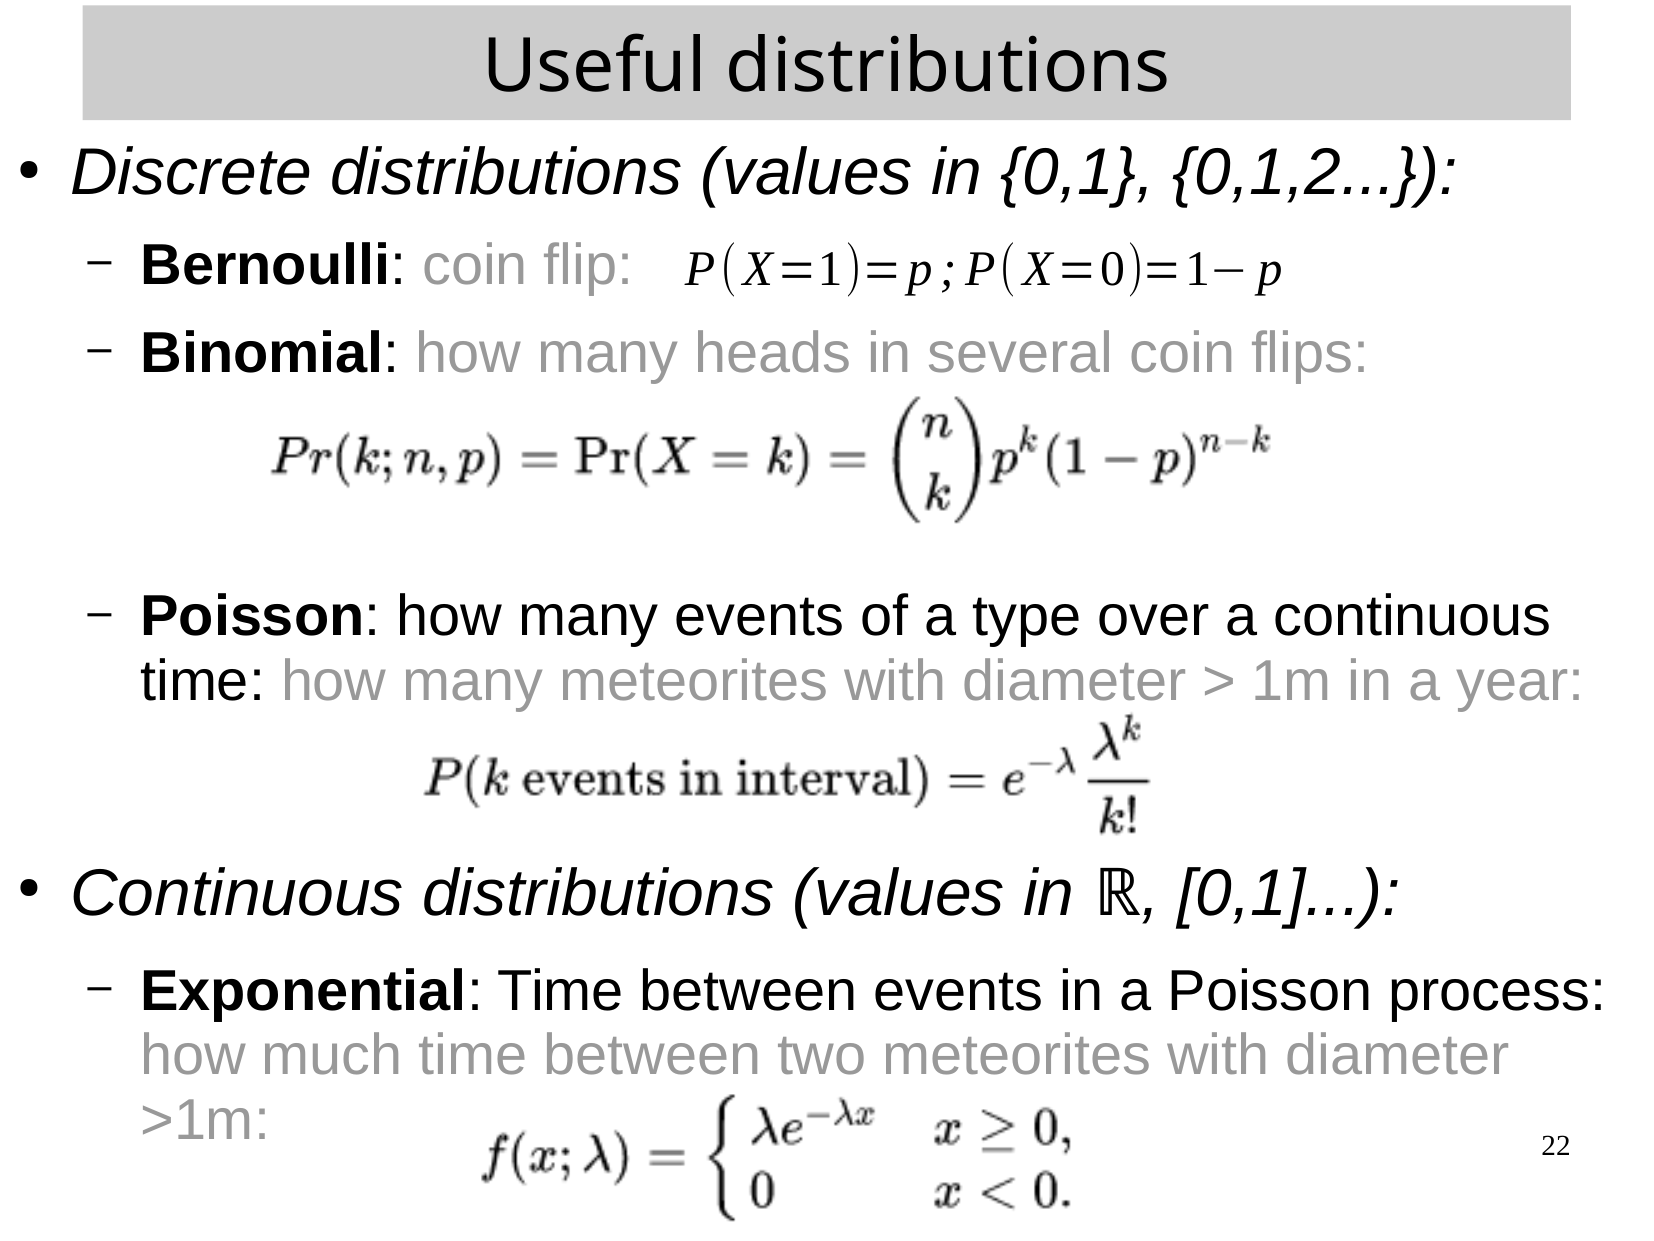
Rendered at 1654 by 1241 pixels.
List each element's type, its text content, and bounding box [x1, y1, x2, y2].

picture [270, 390, 1276, 531]
picture [423, 708, 1156, 841]
picture [480, 1088, 1083, 1229]
title Useful distributions [82, 5, 1571, 121]
chart [675, 240, 1289, 300]
list Discrete distributions (values in {0,1}, {0,1,2...}): Bernoulli: coin flip: Binomial: how many heads in several coin flips: Poisson: how many events of a type over a continuous time: how many meteorites with diameter > 1m in a year: Continuous distributions (values in ℝ, [0,1]...): Exponential: Time between events in a Poisson process: how much time between two meteorites with diameter >1m: [0, 135, 1654, 1156]
